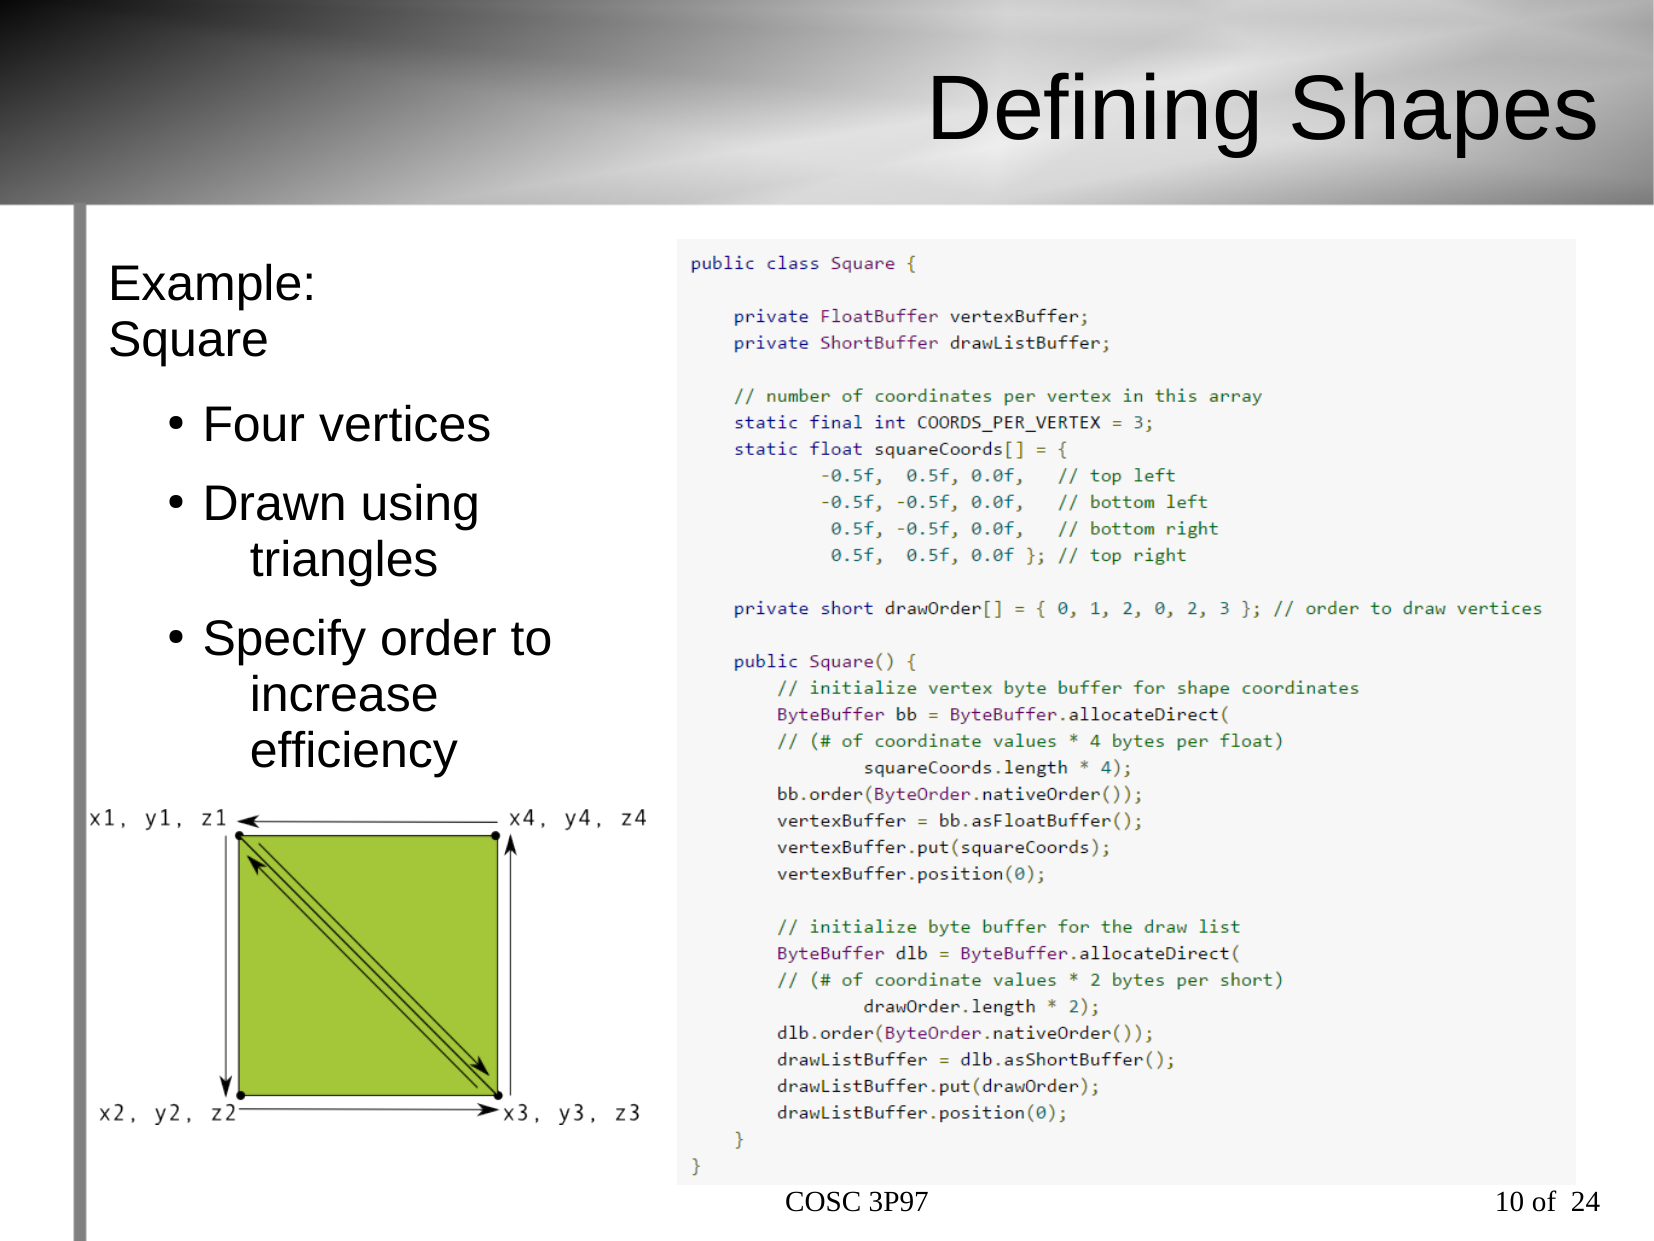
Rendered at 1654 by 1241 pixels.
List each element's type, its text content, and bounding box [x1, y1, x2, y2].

title Defining Shapes [112, 13, 1601, 201]
list Example: Square Four vertices Drawn using triangles Specify order to increase efficiency [37, 255, 646, 1141]
picture [0, 0, 1654, 1241]
